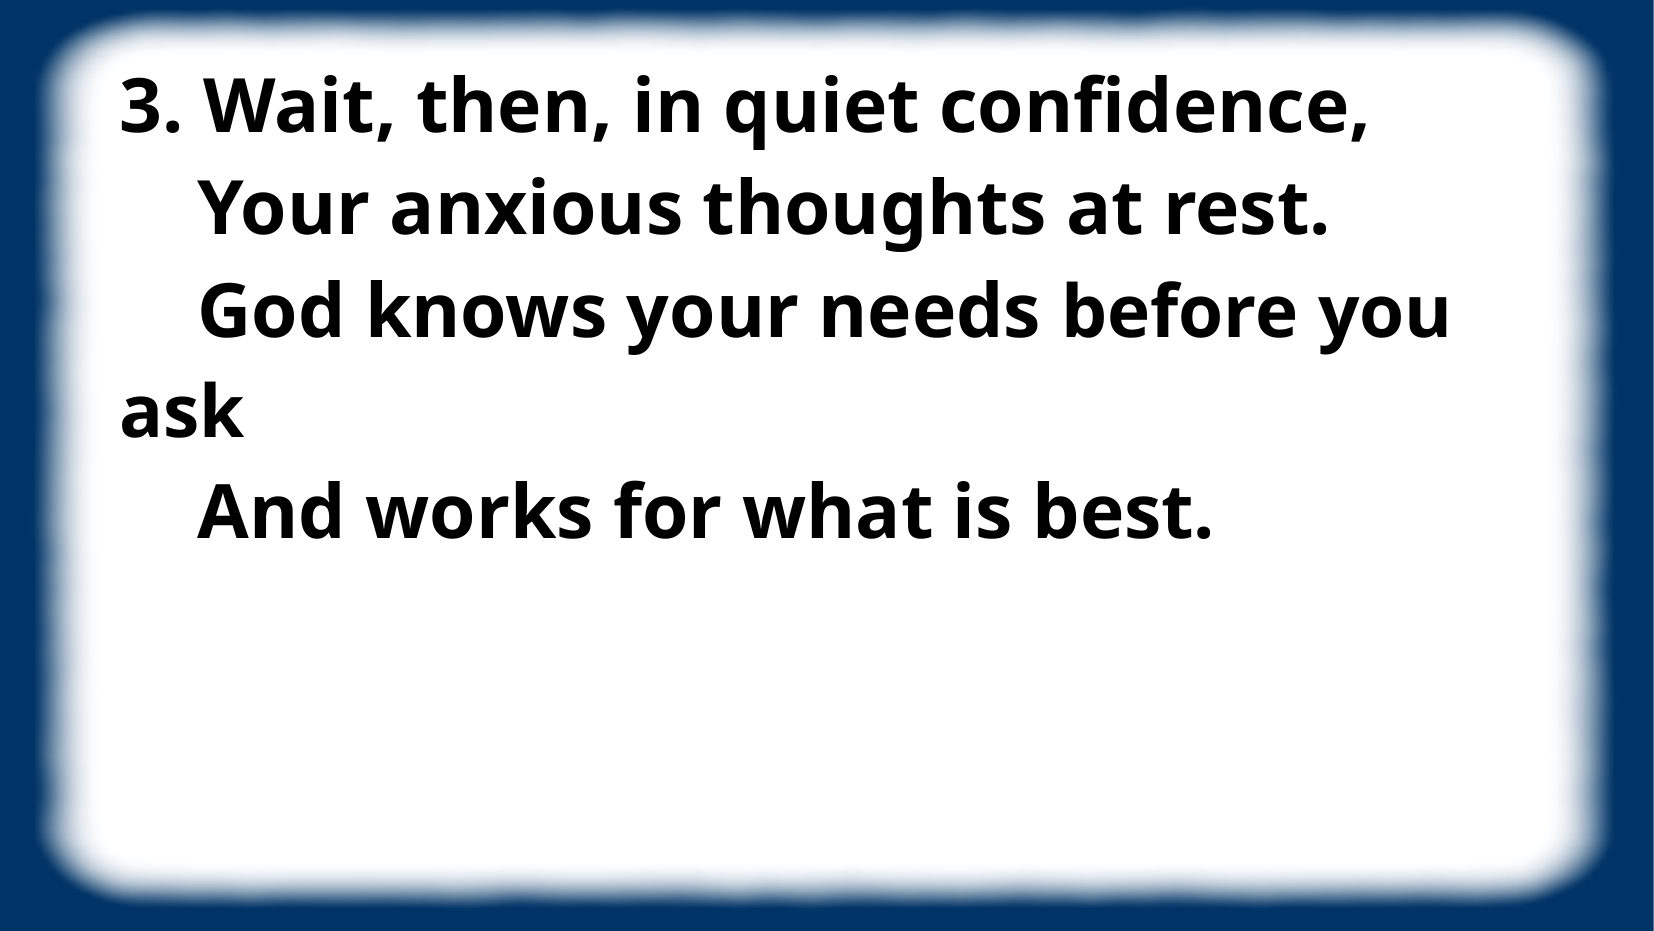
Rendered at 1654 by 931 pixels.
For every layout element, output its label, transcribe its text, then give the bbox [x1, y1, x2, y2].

text_box 3. Wait, then, in quiet confidence, Your anxious thoughts at rest. God knows your needs before you ask And works for what is best. [105, 45, 1546, 460]
picture [0, 0, 1654, 931]
